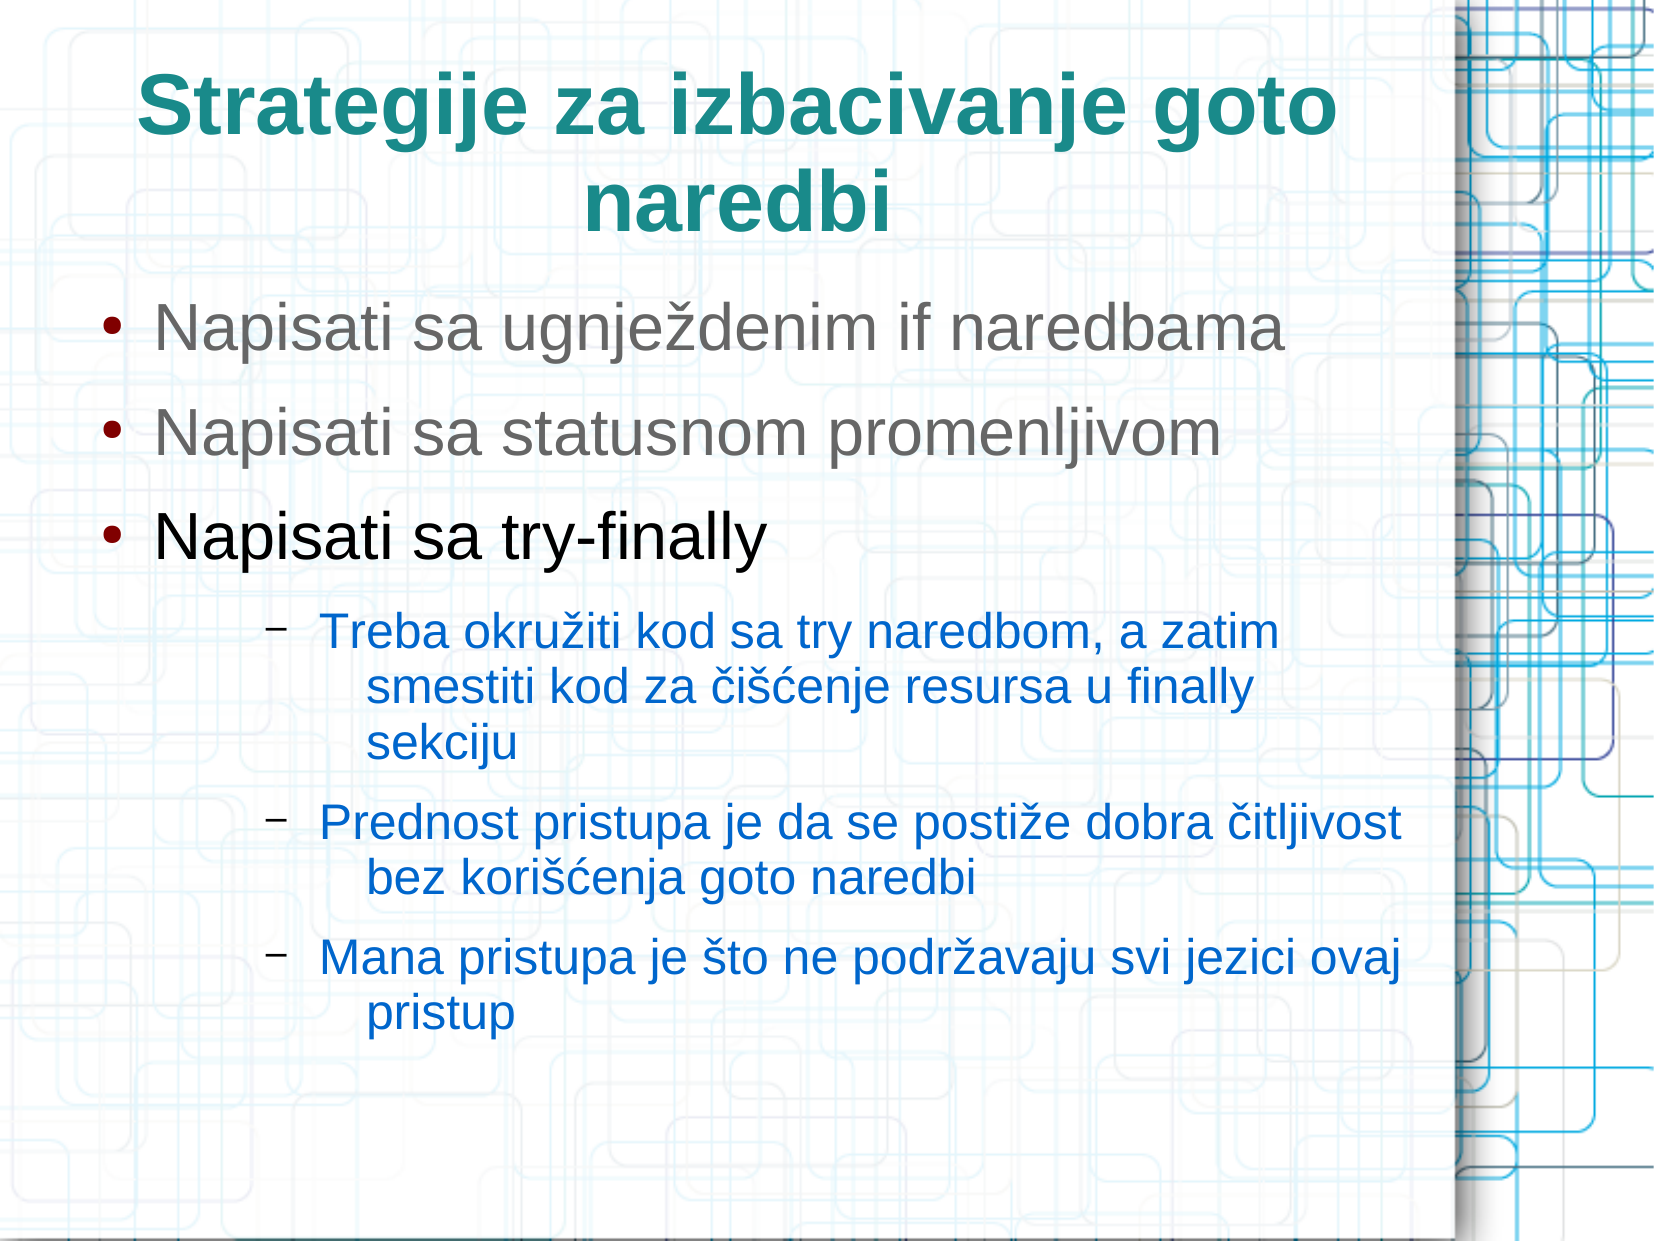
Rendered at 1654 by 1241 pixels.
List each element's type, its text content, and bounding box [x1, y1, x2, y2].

picture [0, 0, 1654, 1241]
list Napisati sa ugnježdenim if naredbama Napisati sa statusnom promenljivom Napisati sa try-finally Treba okružiti kod sa try naredbom, a zatim smestiti kod za čišćenje resursa u finally sekciju Prednost pristupa je da se postiže dobra čitljivost bez korišćenja goto naredbi Mana pristupa je što ne podržavaju svi jezici ovaj pristup [82, 290, 1418, 1109]
title Strategije za izbacivanje goto naredbi [59, 49, 1418, 257]
